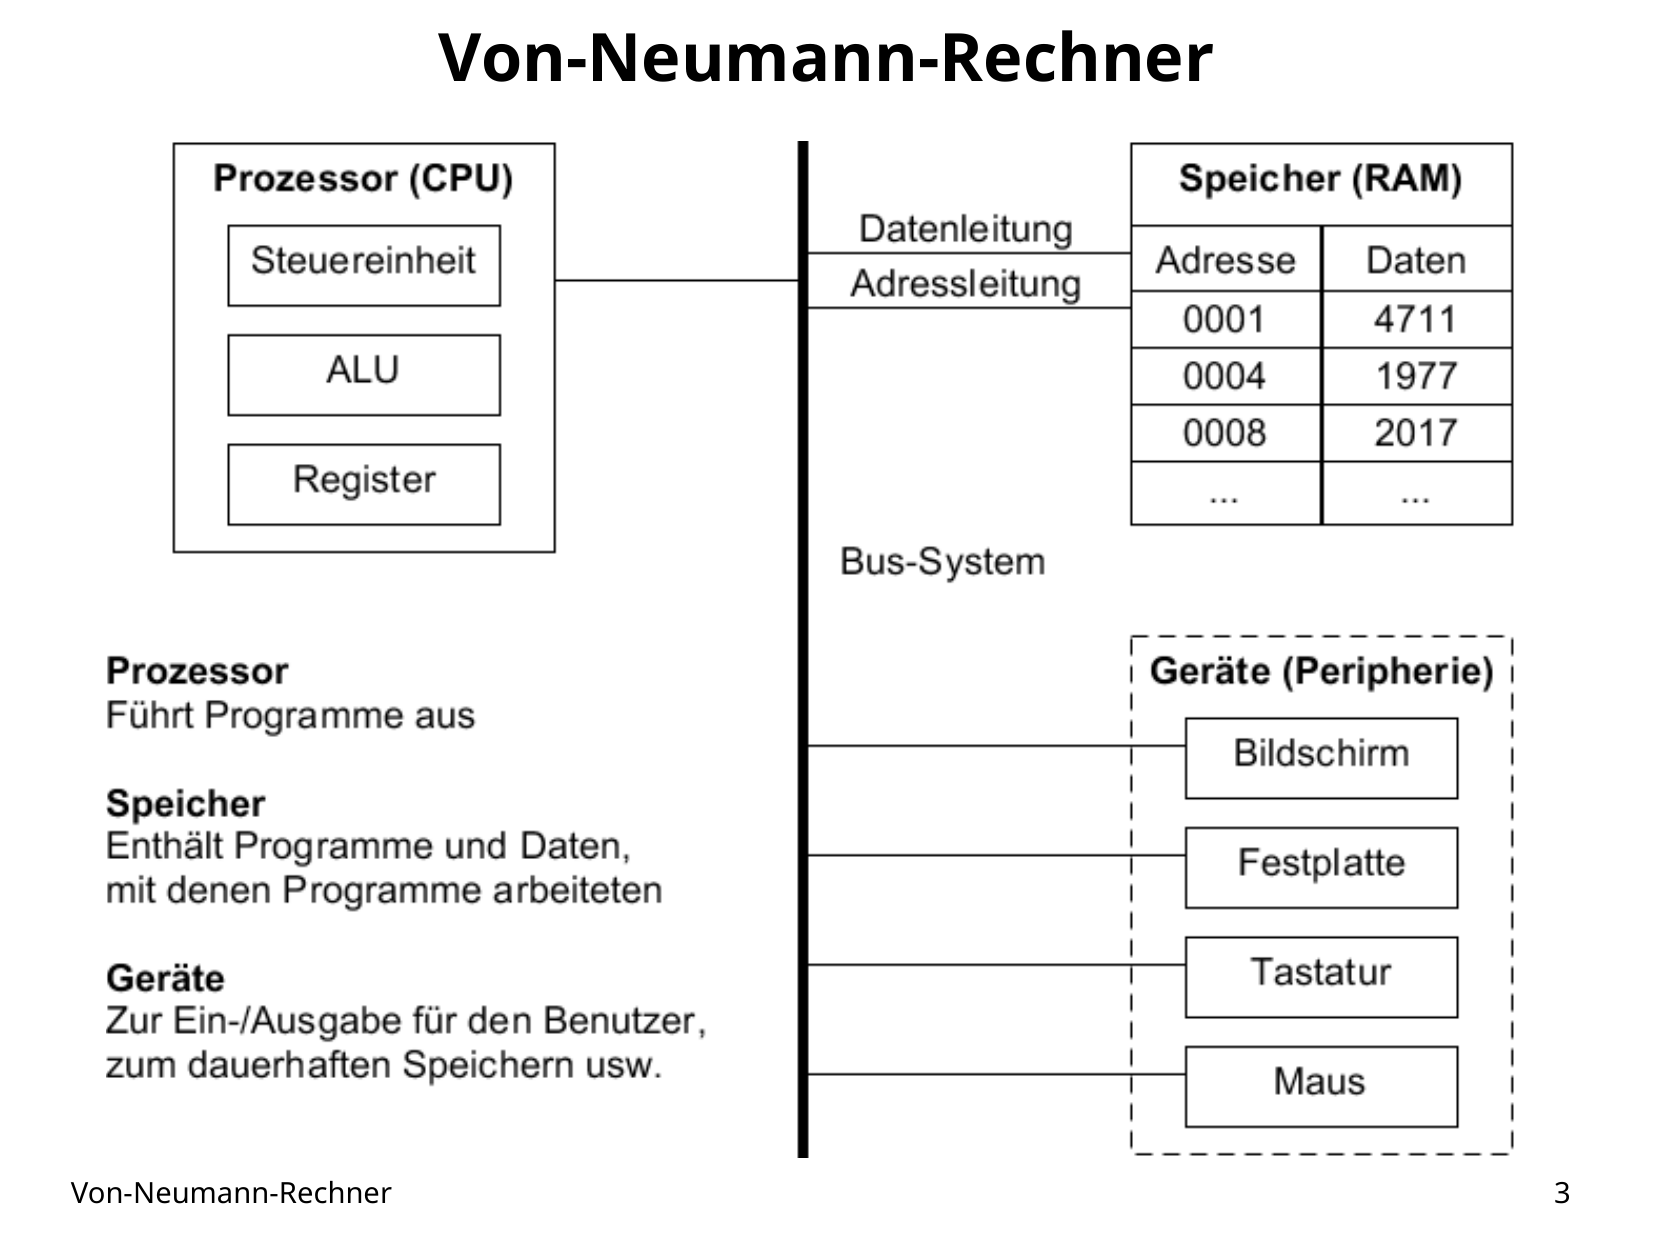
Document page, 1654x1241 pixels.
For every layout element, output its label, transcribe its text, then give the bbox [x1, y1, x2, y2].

title Von-Neumann-Rechner [0, 5, 1654, 107]
picture [106, 141, 1516, 1158]
